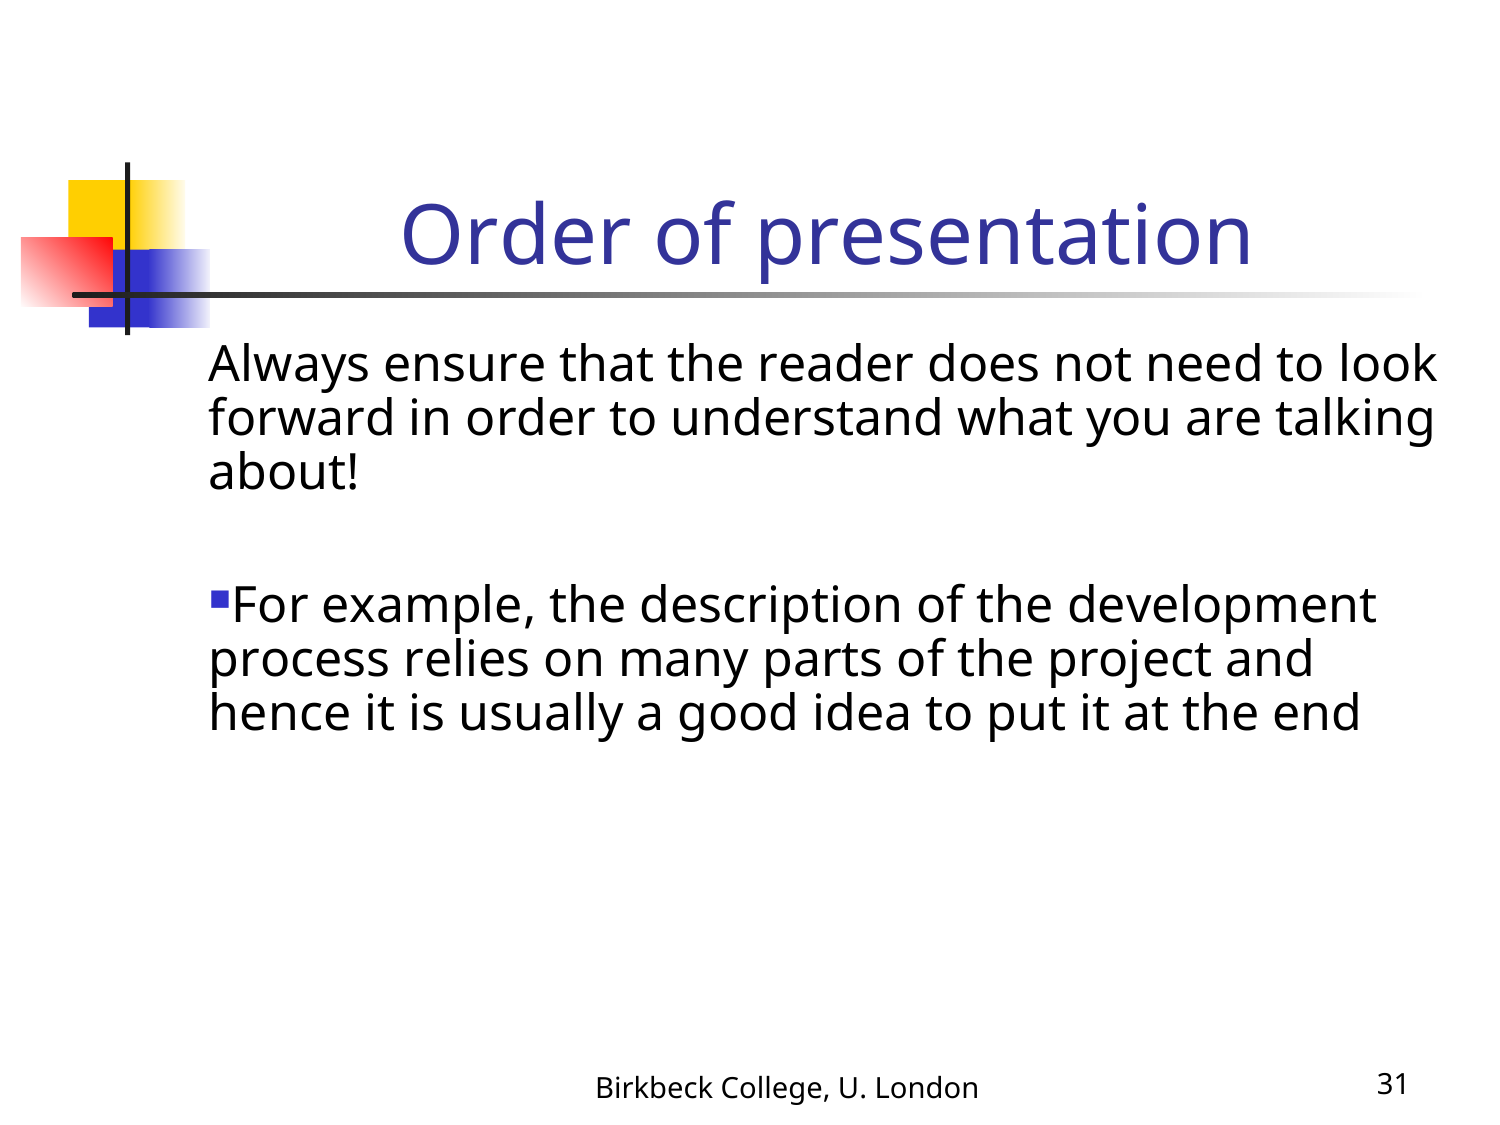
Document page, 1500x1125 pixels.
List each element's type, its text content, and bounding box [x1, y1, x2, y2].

title Order of presentation [188, 101, 1468, 289]
list Always ensure that the reader does not need to look forward in order to understand what you are talking about! For example, the description of the development process relies on many parts of the project and hence it is usually a good idea to put it at the end [193, 331, 1469, 1007]
text_box <number> [1112, 1037, 1426, 1113]
text_box Birkbeck College, U. London [549, 1037, 1026, 1113]
